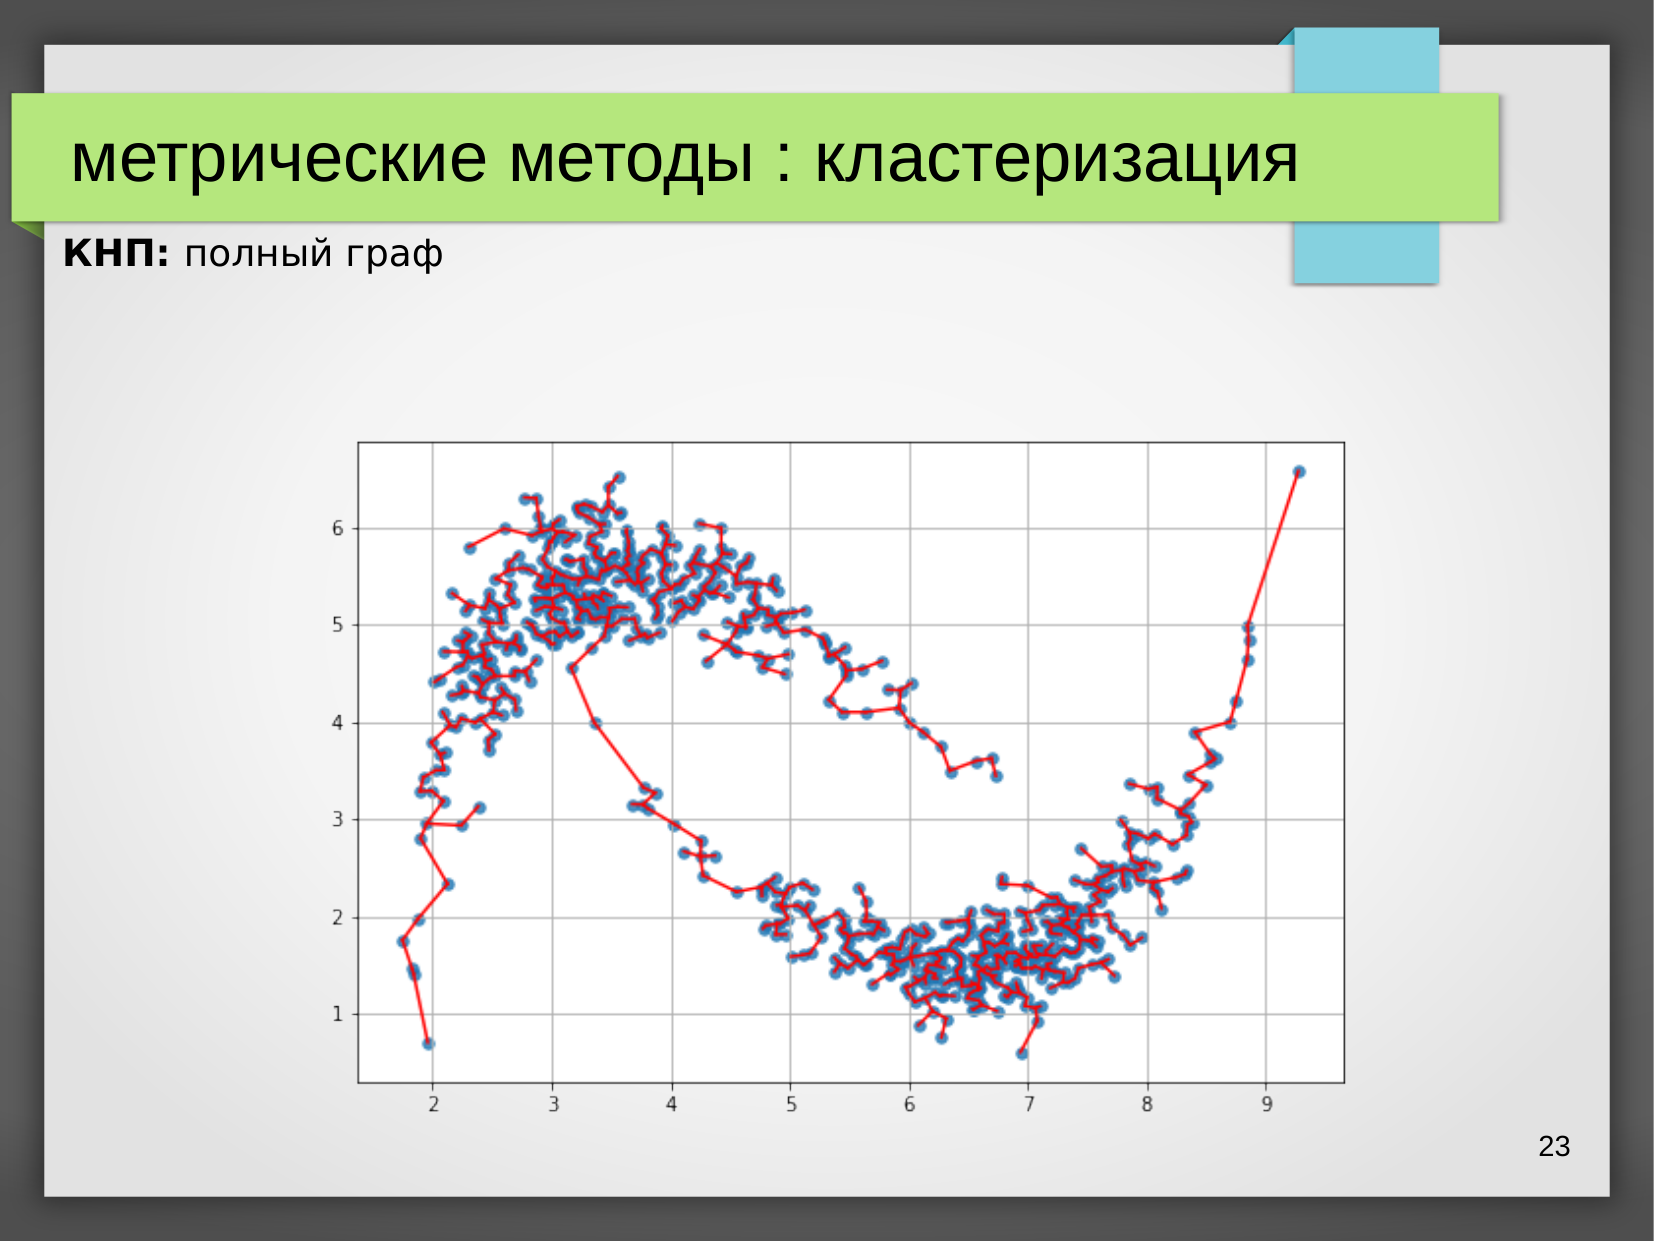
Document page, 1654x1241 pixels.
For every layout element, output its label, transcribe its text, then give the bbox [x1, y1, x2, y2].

picture [0, 0, 1654, 1241]
title метрические методы : кластеризация [70, 117, 1382, 197]
text_box КНП: полный граф [47, 224, 1217, 285]
